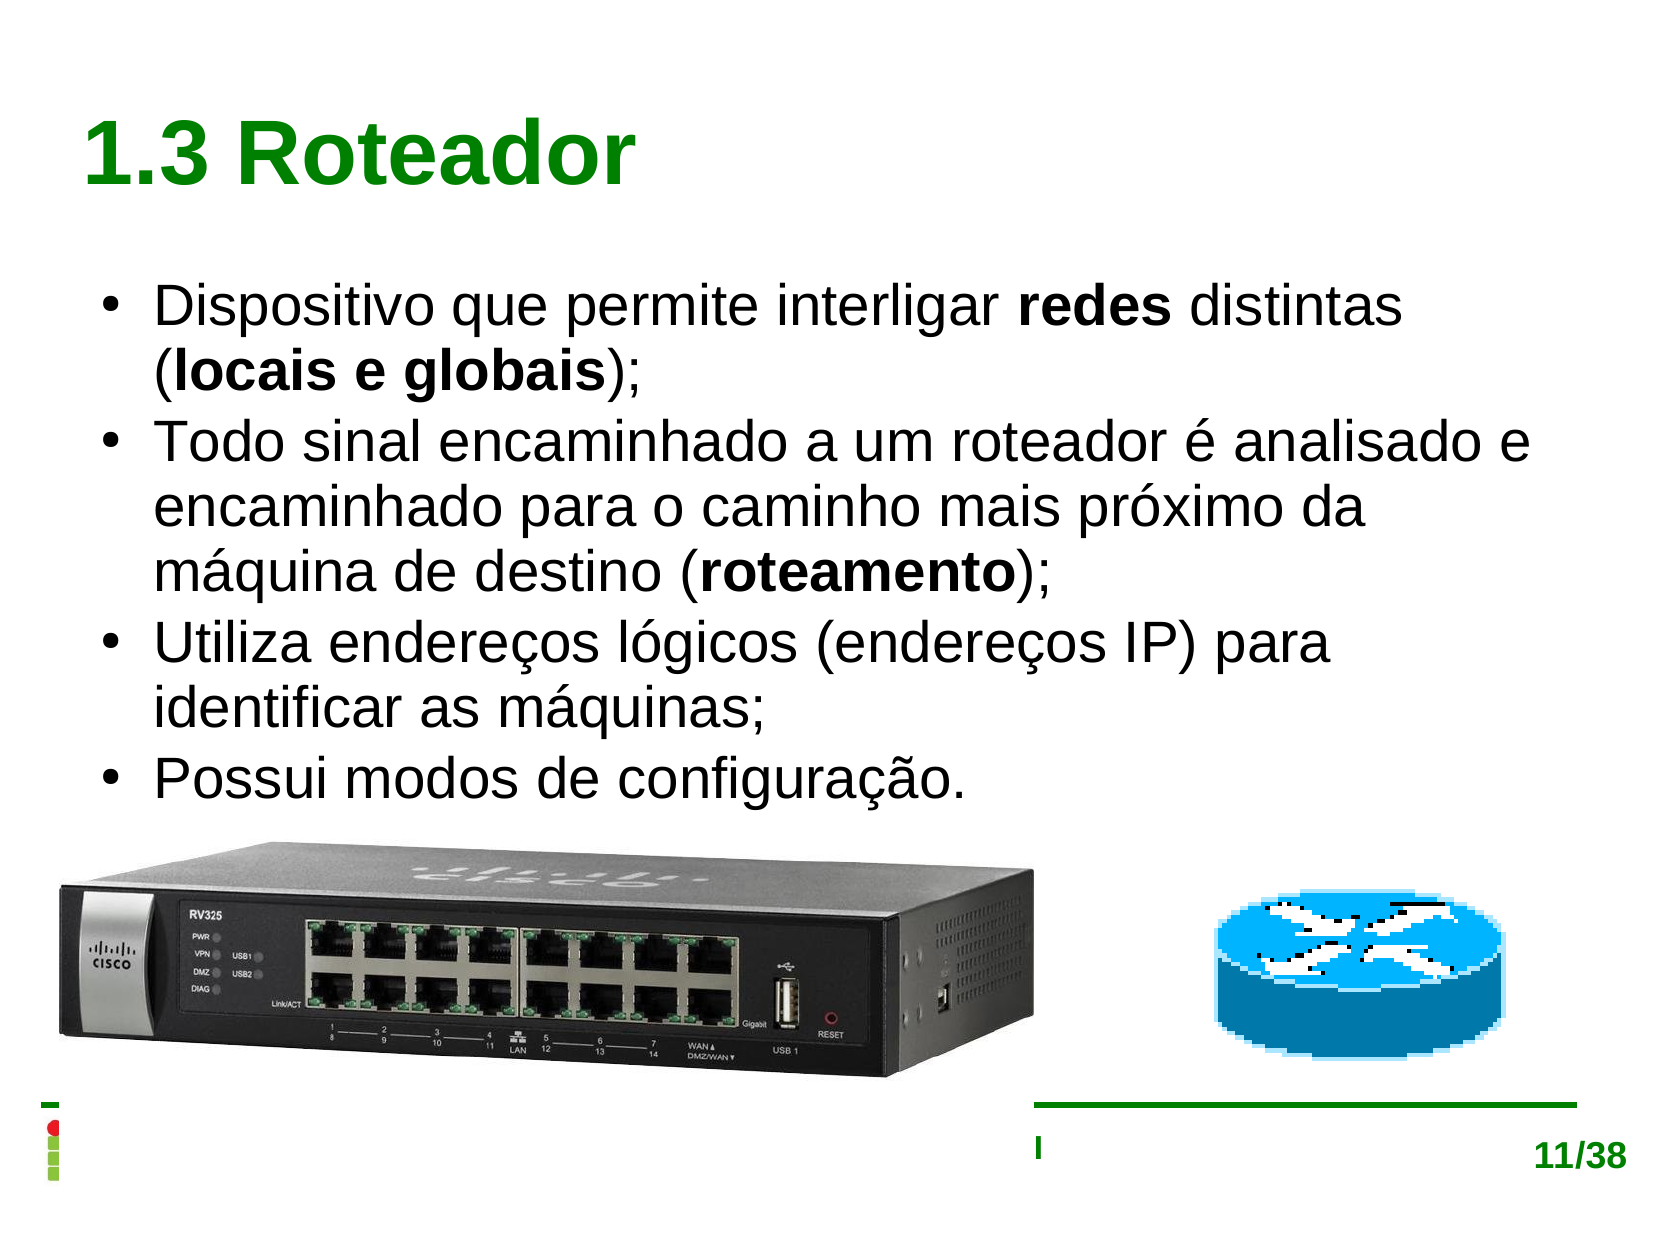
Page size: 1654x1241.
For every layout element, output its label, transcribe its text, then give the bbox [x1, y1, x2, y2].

picture [1210, 885, 1506, 1066]
picture [39, 472, 1034, 1241]
title 1.3 Roteador [82, 49, 1571, 257]
list Dispositivo que permite interligar redes distintas (locais e globais); Todo sinal encaminhado a um roteador é analisado e encaminhado para o caminho mais próximo da máquina de destino (roteamento); Utiliza endereços lógicos (endereços IP) para identificar as máquinas; Possui modos de configuração. [82, 272, 1571, 1091]
